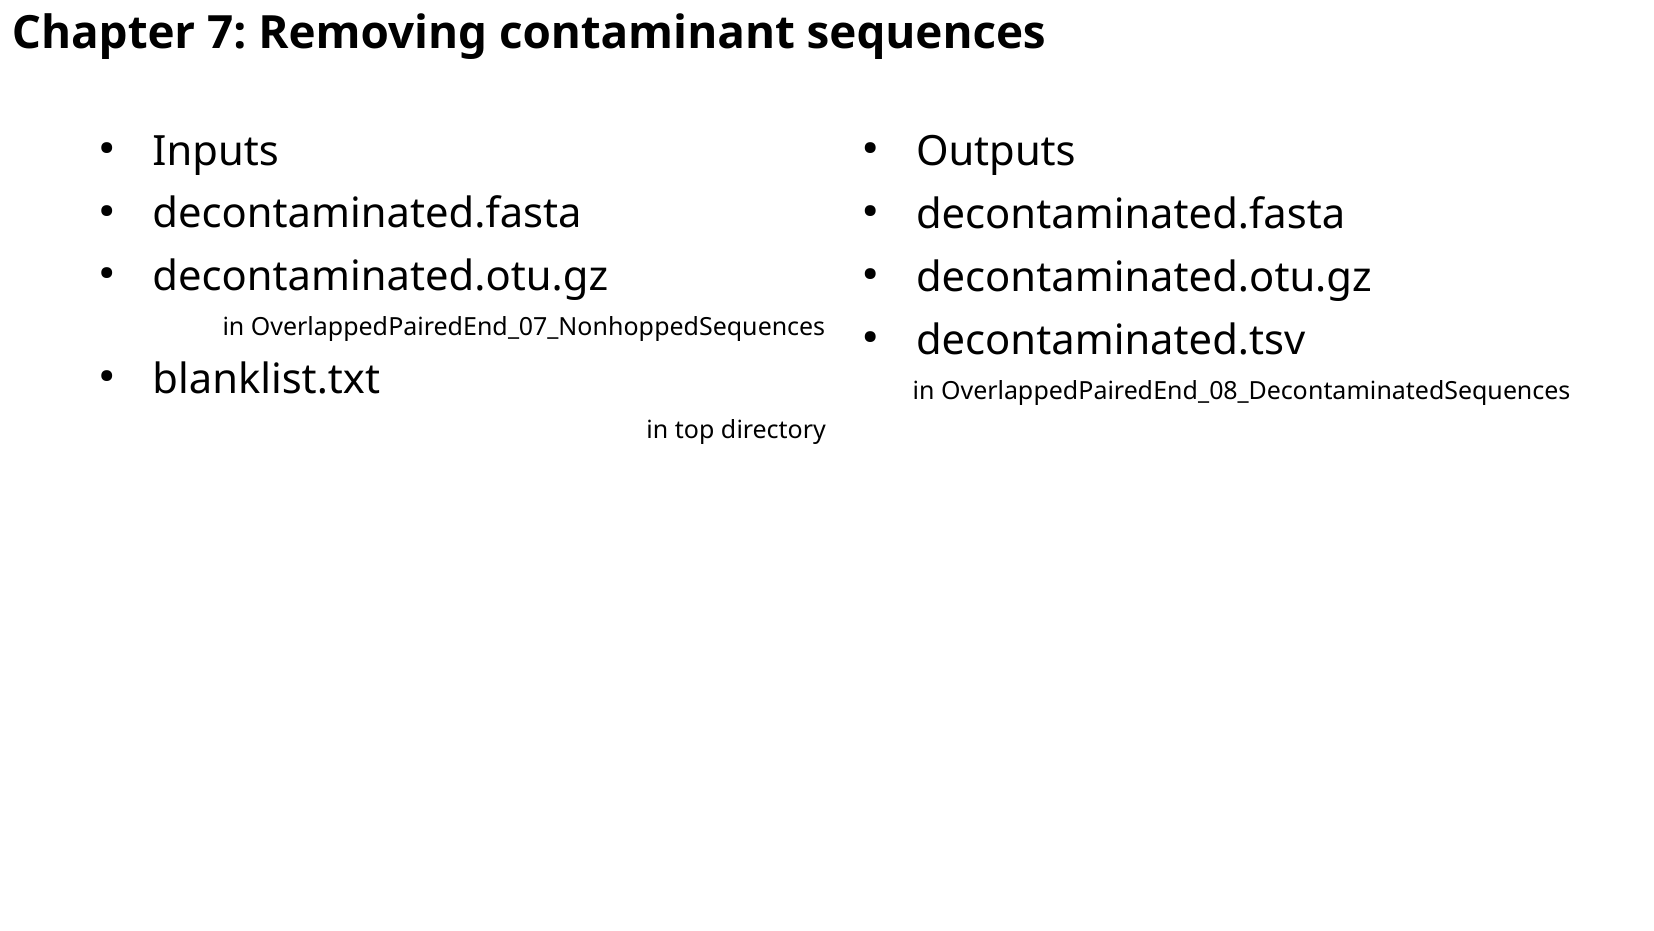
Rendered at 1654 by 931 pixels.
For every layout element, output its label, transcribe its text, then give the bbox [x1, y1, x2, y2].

list Inputs decontaminated.fasta decontaminated.otu.gz in OverlappedPairedEnd_07_NonhoppedSequences blanklist.txt in top directory [81, 120, 827, 809]
list Outputs decontaminated.fasta decontaminated.otu.gz decontaminated.tsv in OverlappedPairedEnd_08_DecontaminatedSequences [845, 120, 1572, 759]
title Chapter 7: Removing contaminant sequences [11, 0, 1642, 130]
